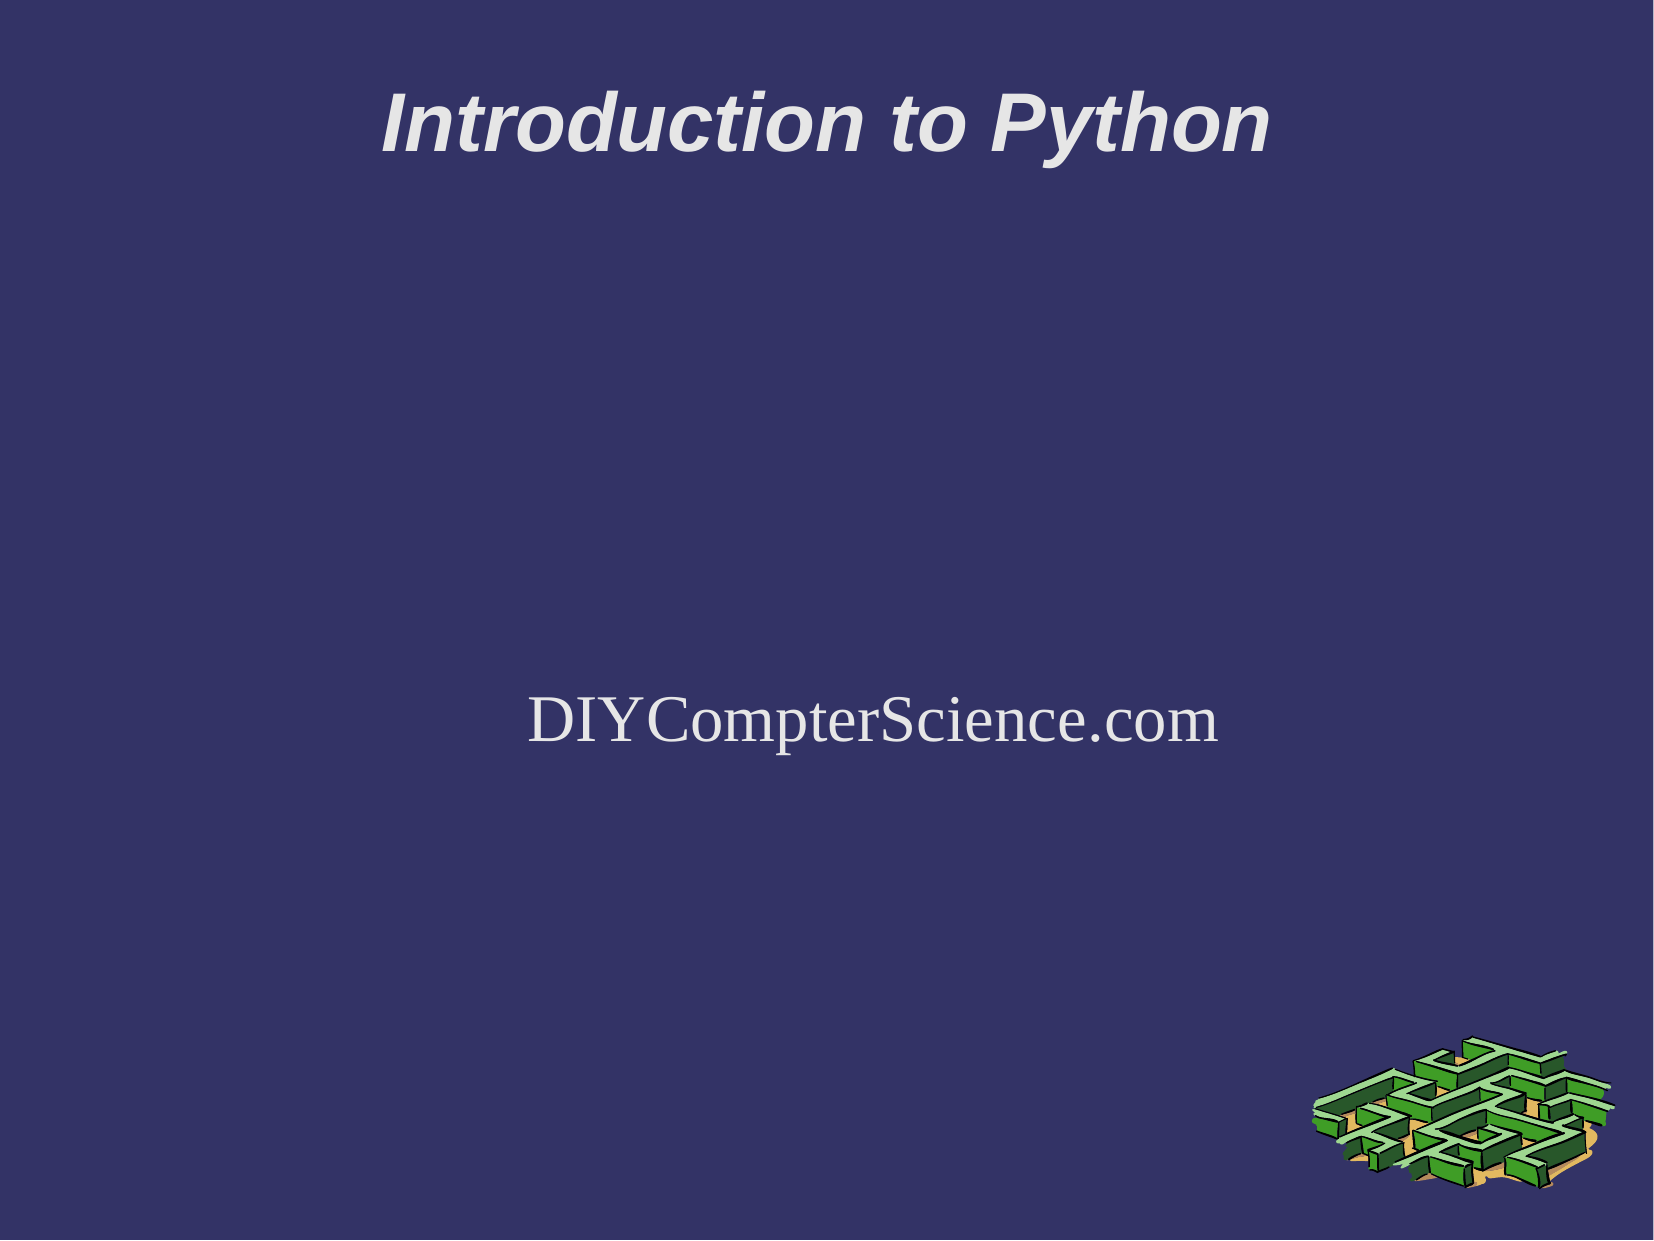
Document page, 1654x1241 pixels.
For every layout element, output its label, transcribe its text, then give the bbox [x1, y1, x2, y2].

subtitle DIYCompterScience.com [178, 364, 1570, 1147]
title Introduction to Python [121, 19, 1534, 227]
